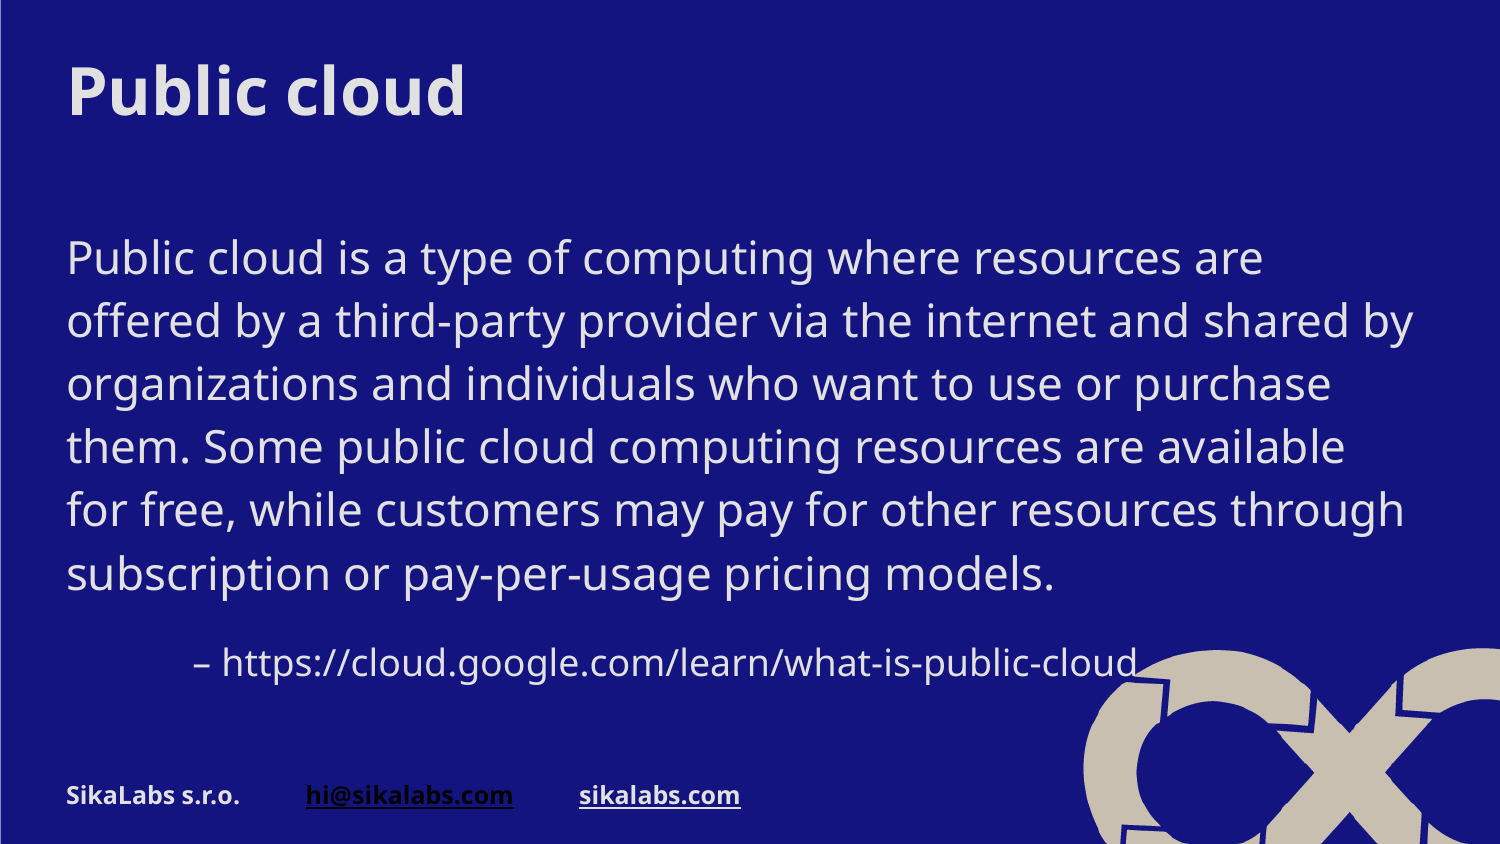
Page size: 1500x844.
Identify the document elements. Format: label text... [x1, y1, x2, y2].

picture [0, 0, 1500, 844]
list Public cloud is a type of computing where resources are offered by a third-party provider via the internet and shared by organizations and individuals who want to use or purchase them. Some public cloud computing resources are available for free, while customers may pay for other resources through subscription or pay-per-usage pricing models. – https://cloud.google.com/learn/what-is-public-cloud [51, 205, 1437, 688]
title Public cloud [51, 33, 1449, 128]
